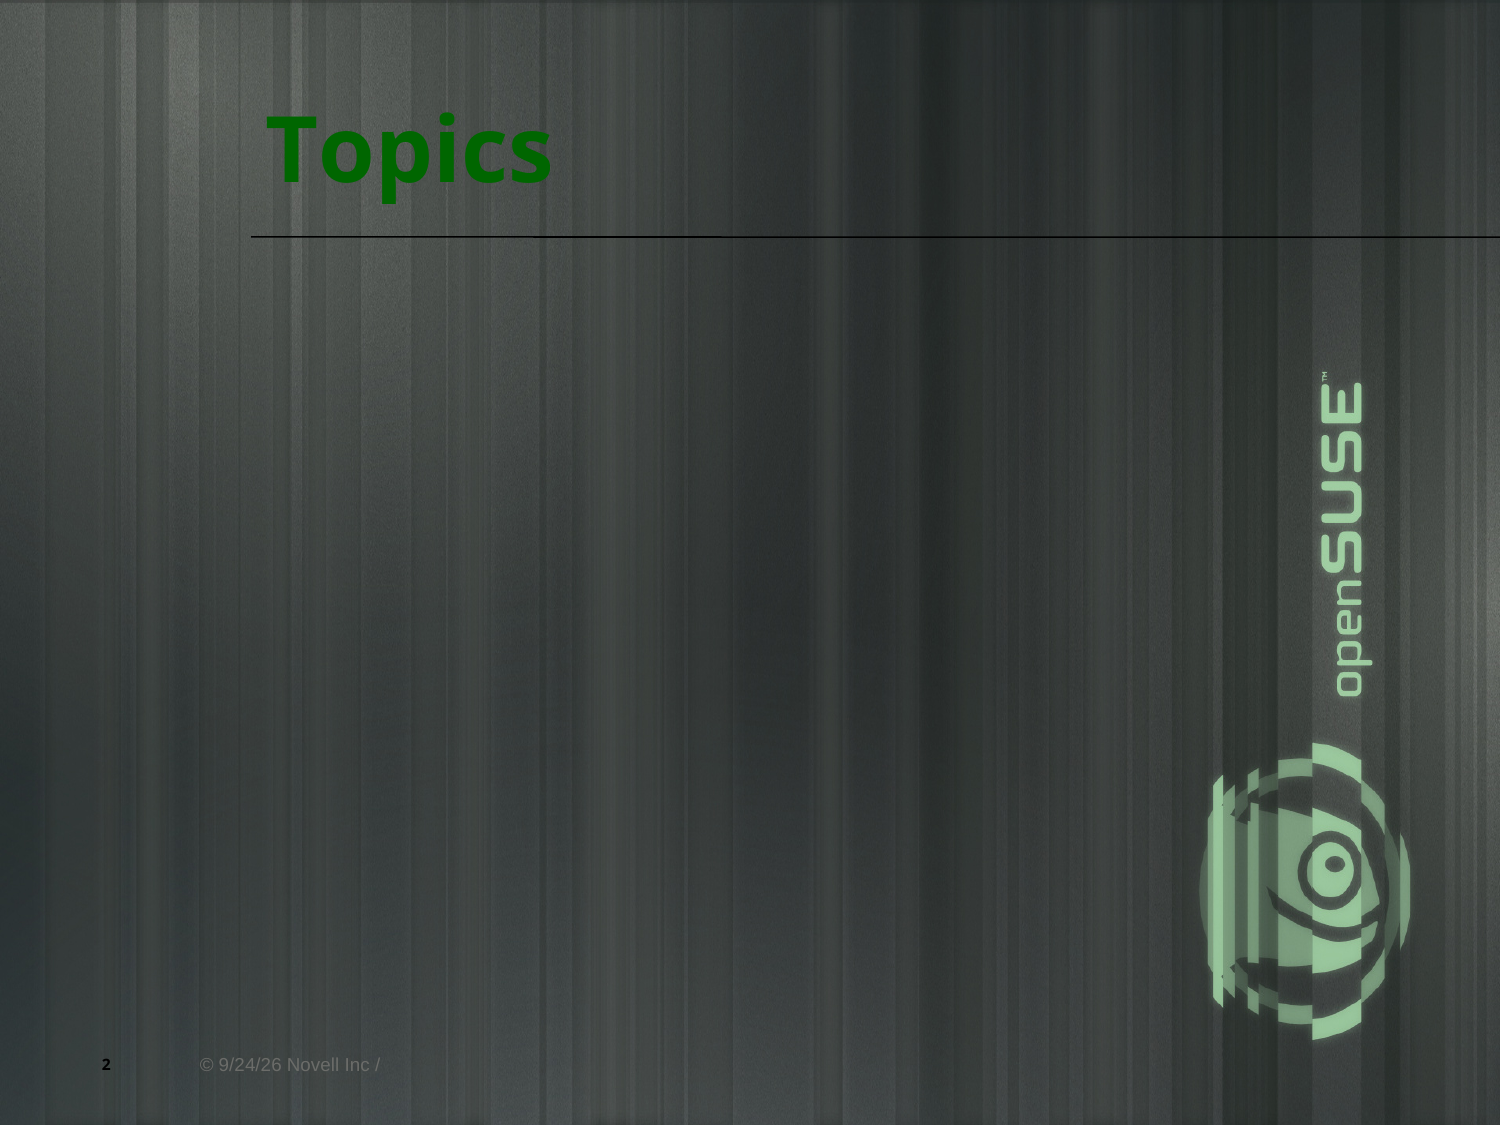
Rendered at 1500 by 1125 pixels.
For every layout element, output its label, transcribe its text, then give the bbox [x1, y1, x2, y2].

picture [0, 0, 1500, 1125]
title Topics [265, 68, 1447, 232]
